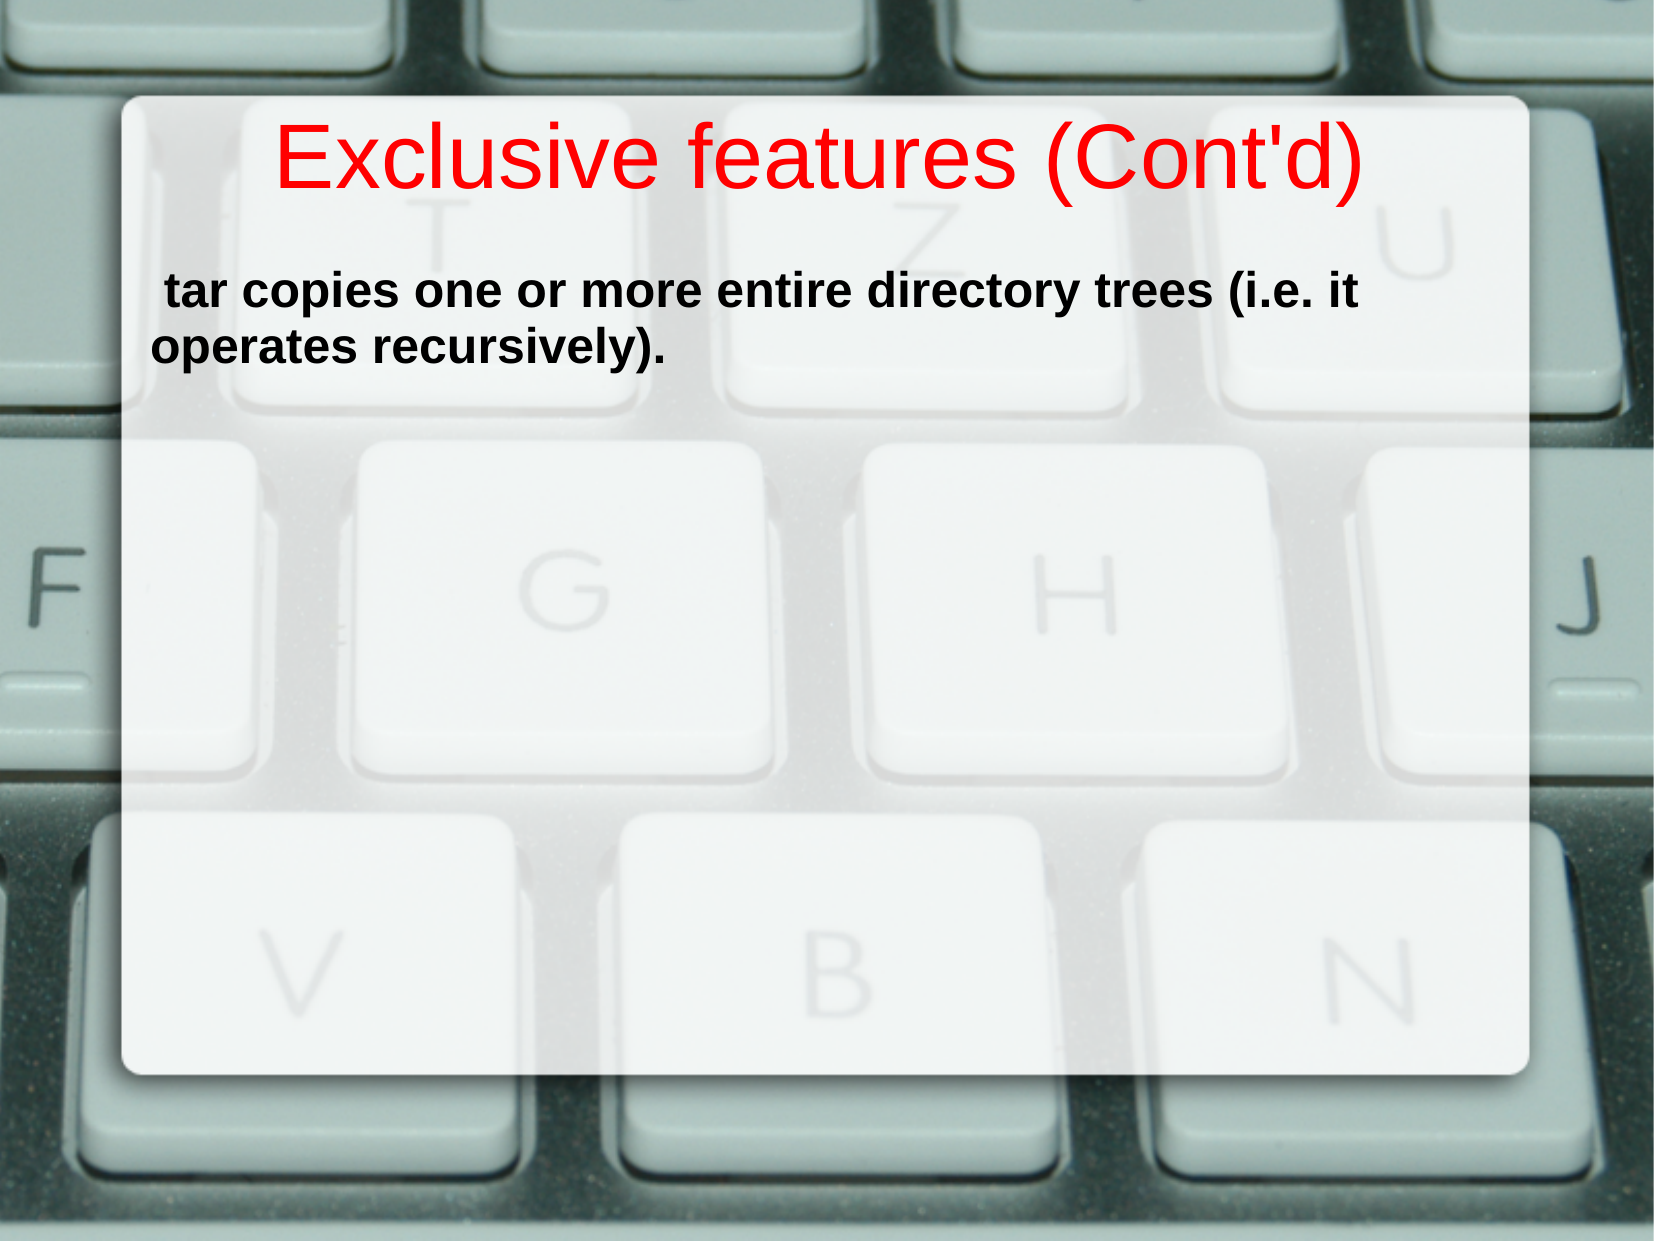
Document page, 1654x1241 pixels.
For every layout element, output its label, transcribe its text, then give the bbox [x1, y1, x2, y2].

picture [0, 0, 1654, 1241]
text_box tar copies one or more entire directory trees (i.e. it operates recursively). [150, 260, 1501, 376]
title Exclusive features (Cont'd) [135, 105, 1506, 208]
